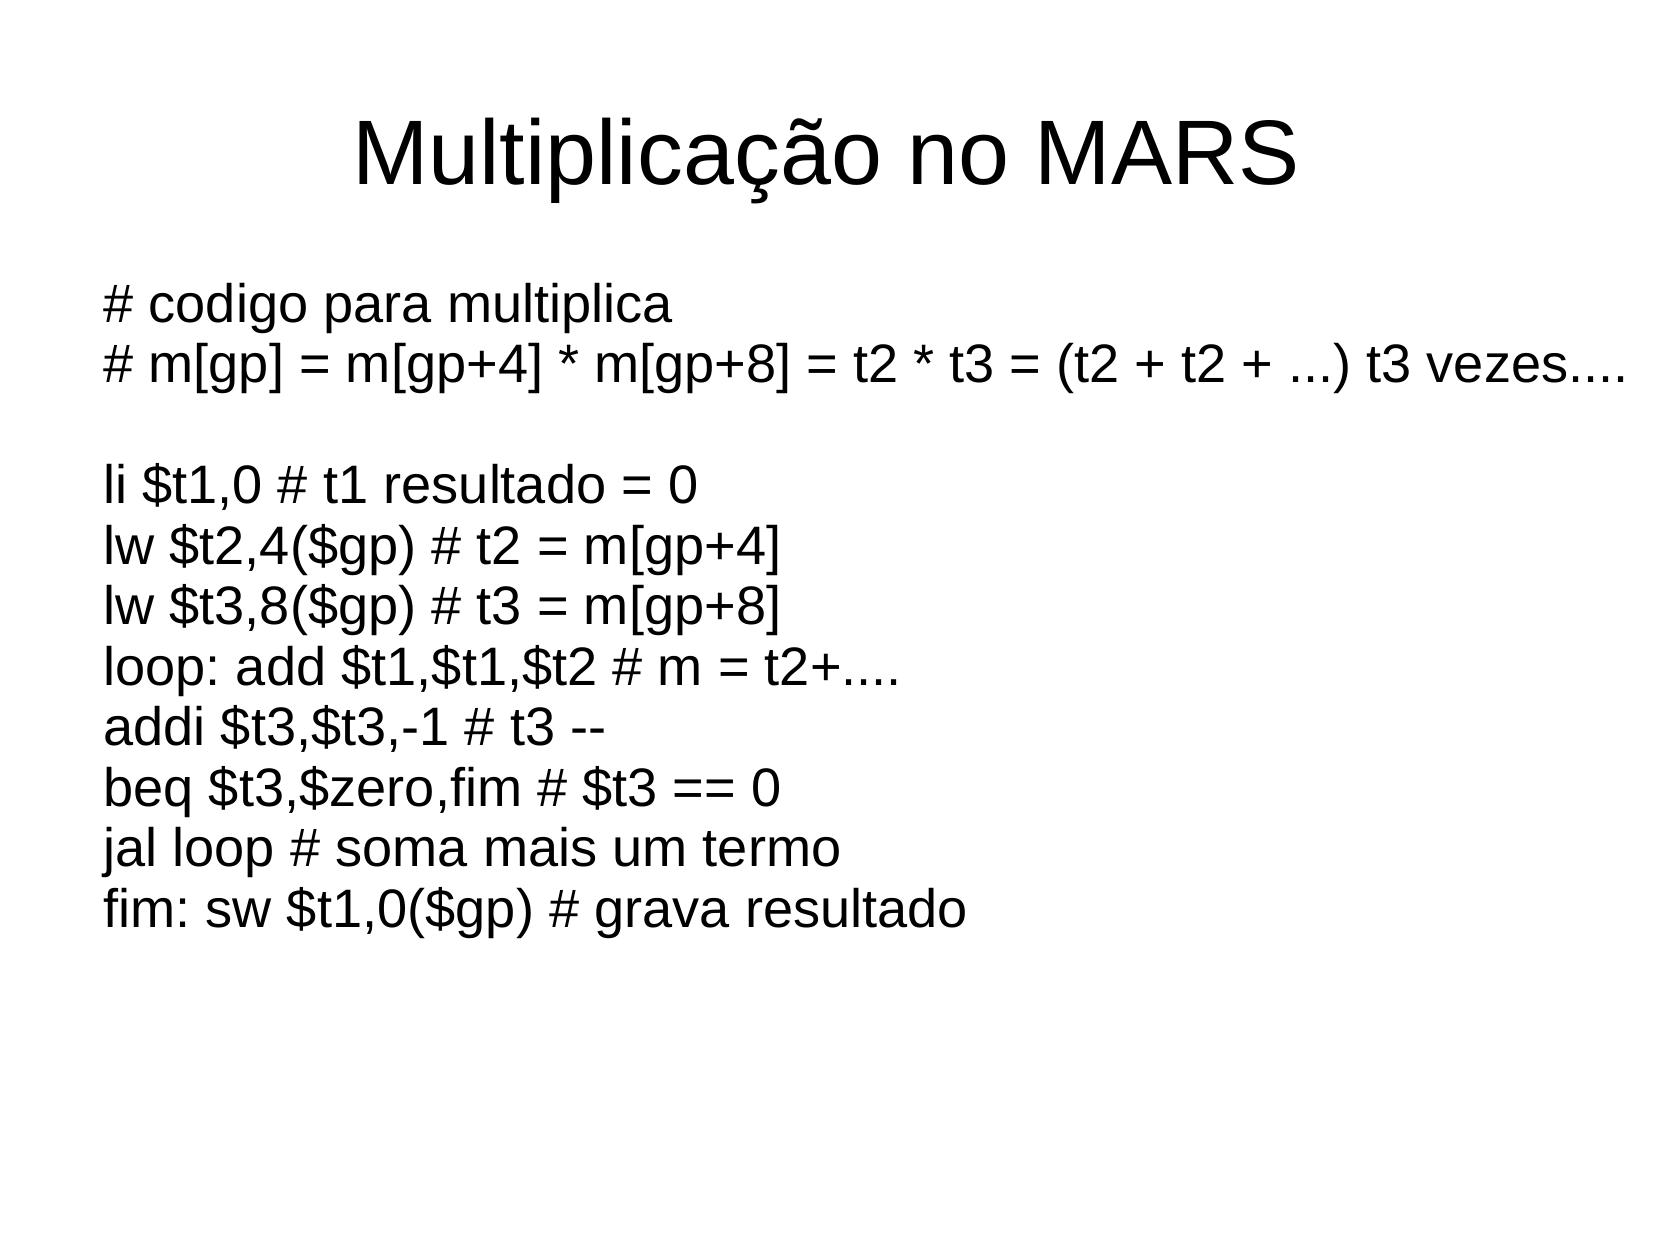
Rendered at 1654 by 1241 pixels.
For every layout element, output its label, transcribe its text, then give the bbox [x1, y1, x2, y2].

title Multiplicação no MARS [82, 49, 1571, 257]
text_box # codigo para multiplica # m[gp] = m[gp+4] * m[gp+8] = t2 * t3 = (t2 + t2 + ...) t3 vezes.... li $t1,0 # t1 resultado = 0 lw $t2,4($gp) # t2 = m[gp+4] lw $t3,8($gp) # t3 = m[gp+8] loop: add $t1,$t1,$t2 # m = t2+.... addi $t3,$t3,-1 # t3 -- beq $t3,$zero,fim # $t3 == 0 jal loop # soma mais um termo fim: sw $t1,0($gp) # grava resultado [88, 265, 1645, 1010]
